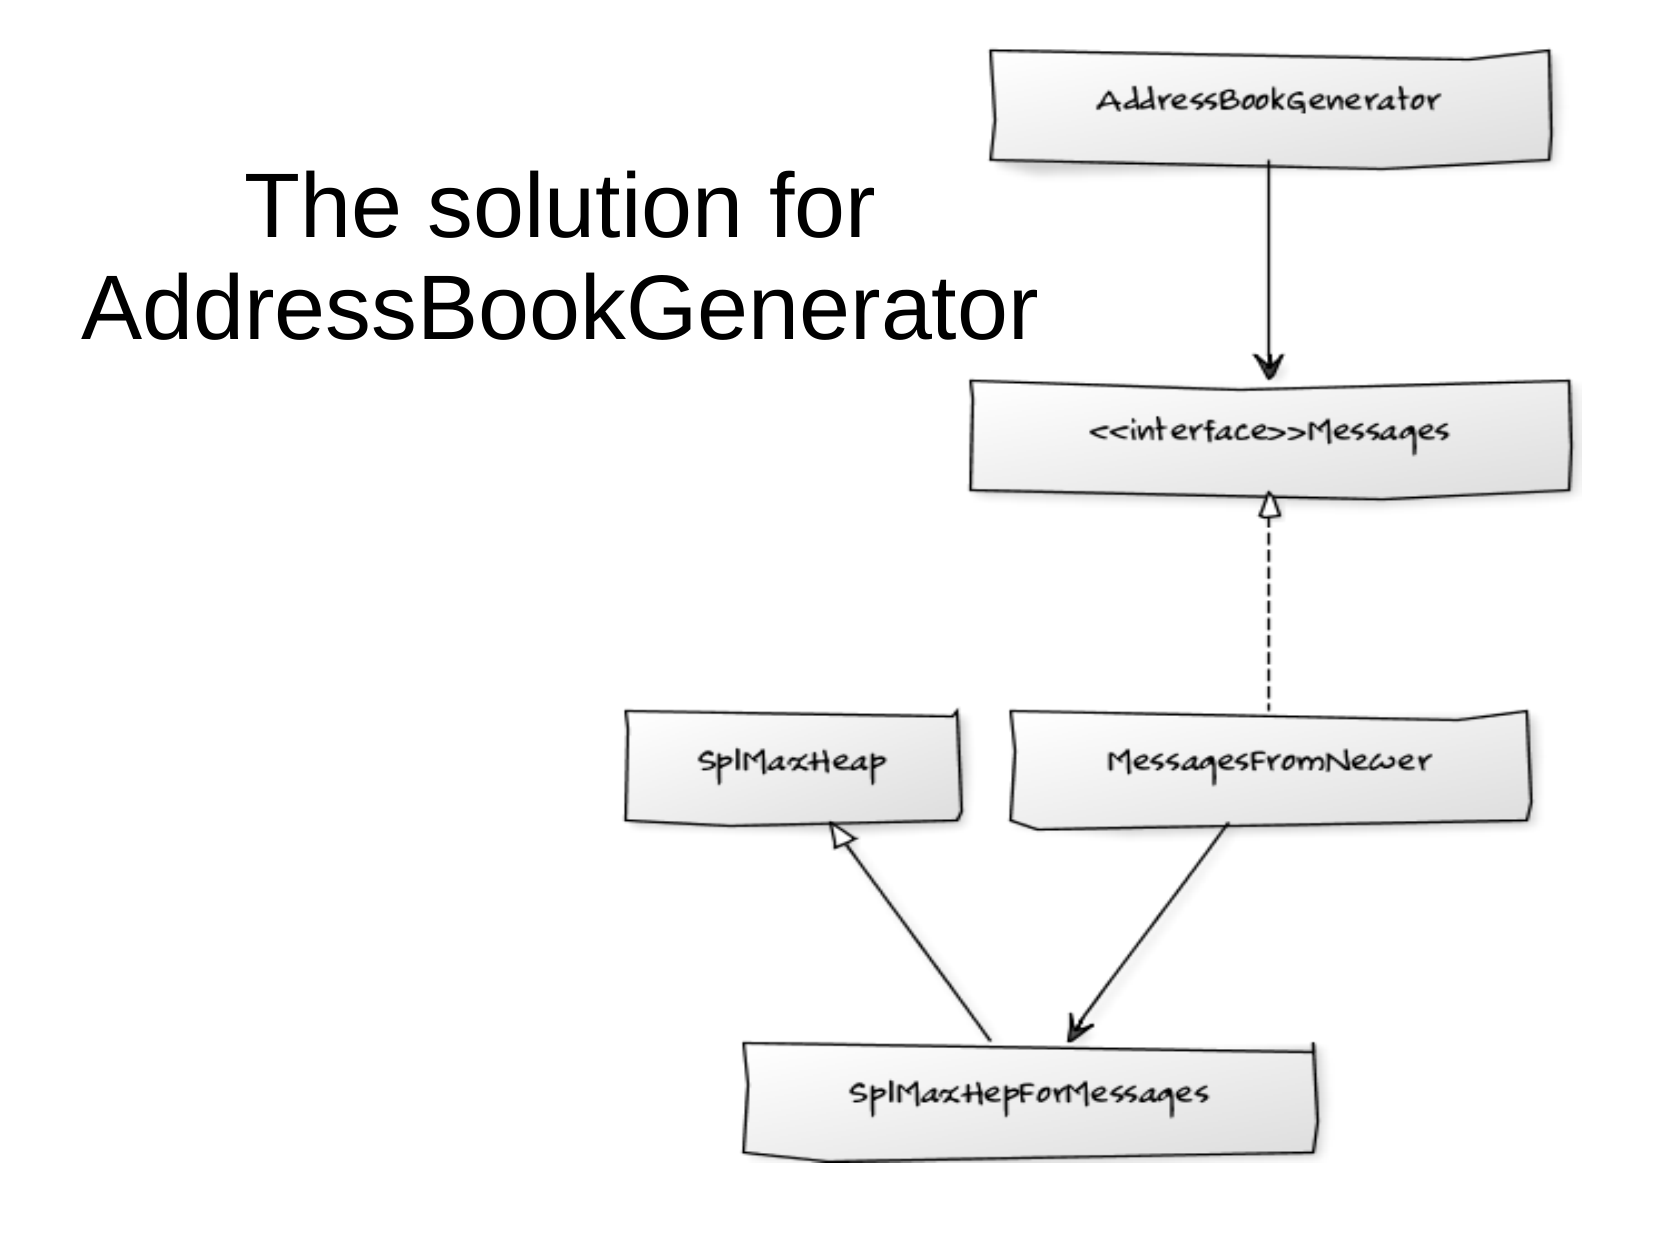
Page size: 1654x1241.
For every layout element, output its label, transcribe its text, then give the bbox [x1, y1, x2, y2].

title The solution for AddressBookGenerator [80, 153, 614, 361]
picture [614, 39, 1582, 1163]
